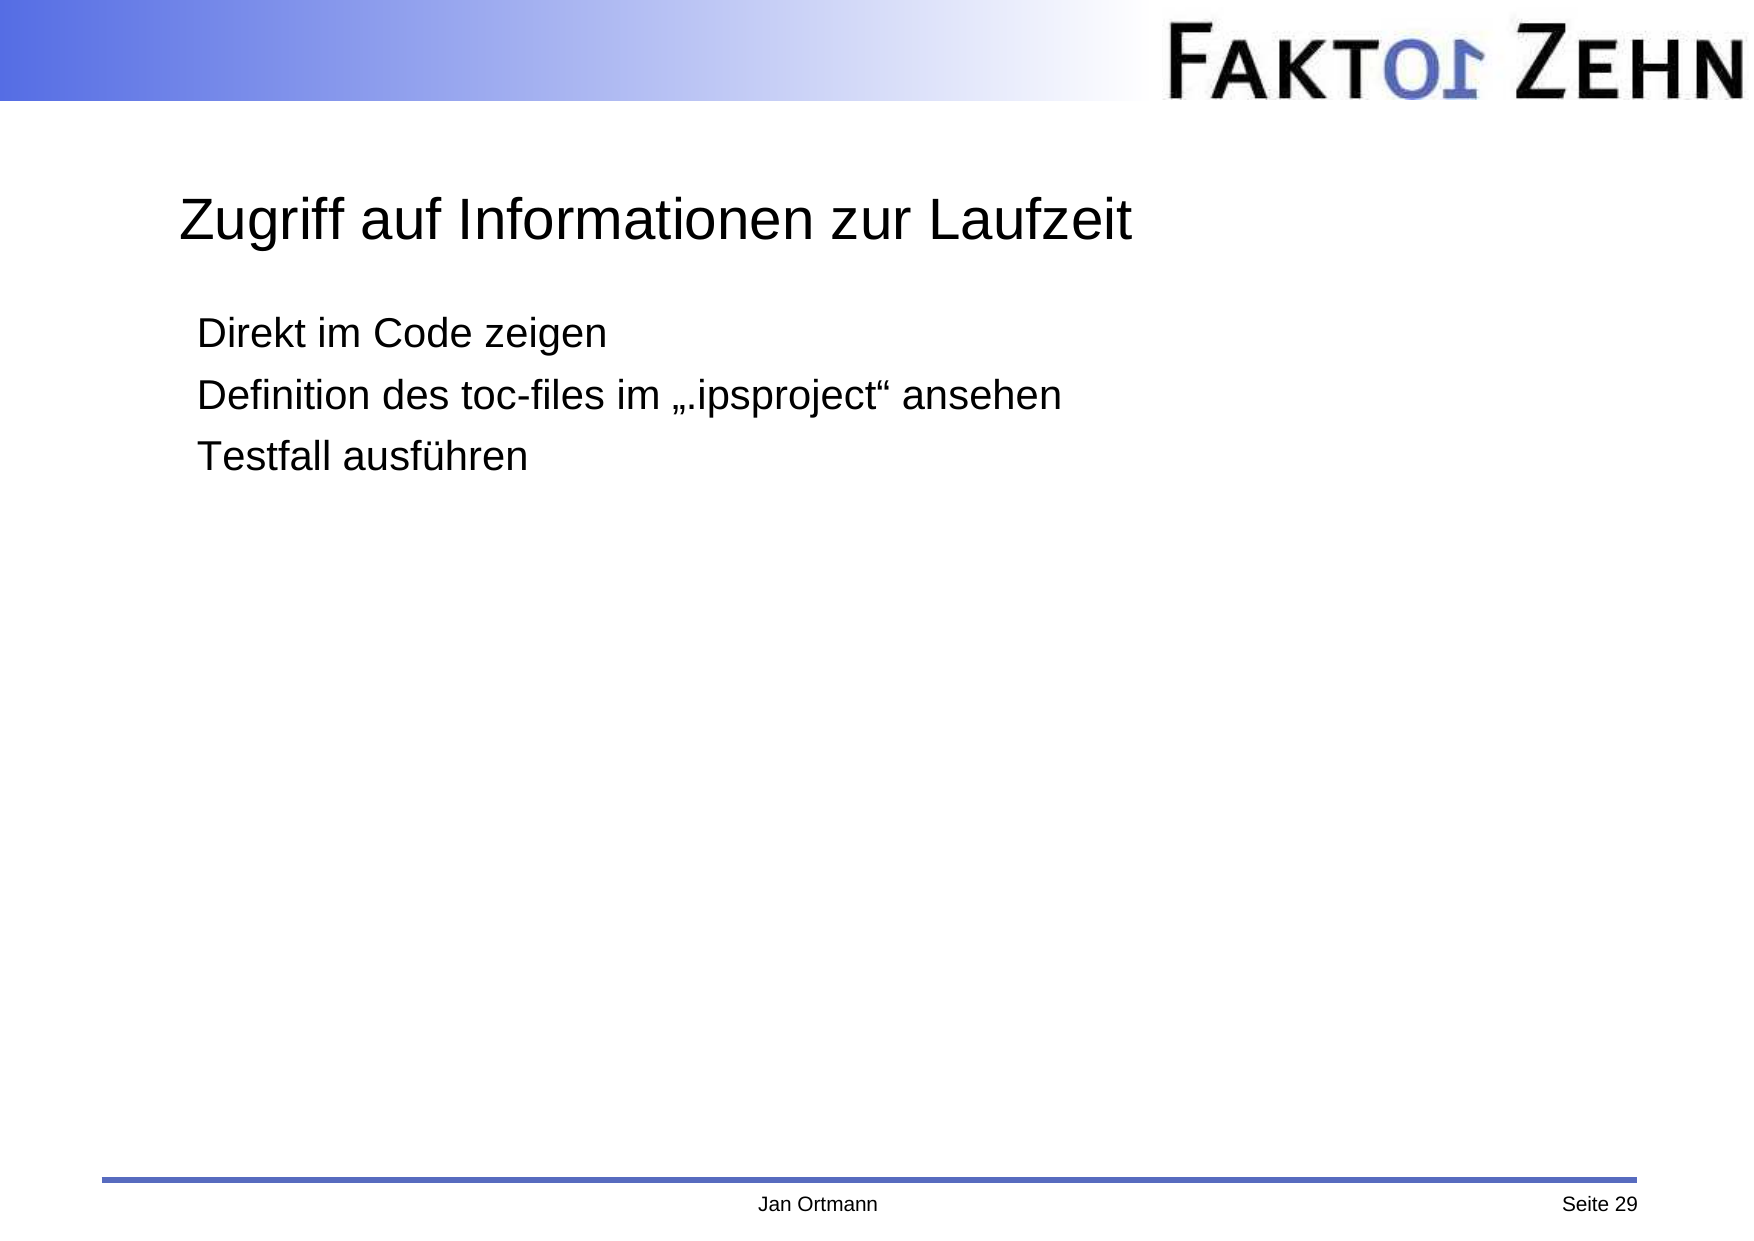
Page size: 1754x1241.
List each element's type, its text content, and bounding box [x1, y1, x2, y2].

picture [1162, 7, 1752, 100]
title Zugriff auf Informationen zur Laufzeit [179, 142, 1576, 296]
list Direkt im Code zeigen Definition des toc-files im „.ipsproject“ ansehen Testfall ausführen [179, 310, 1576, 1078]
